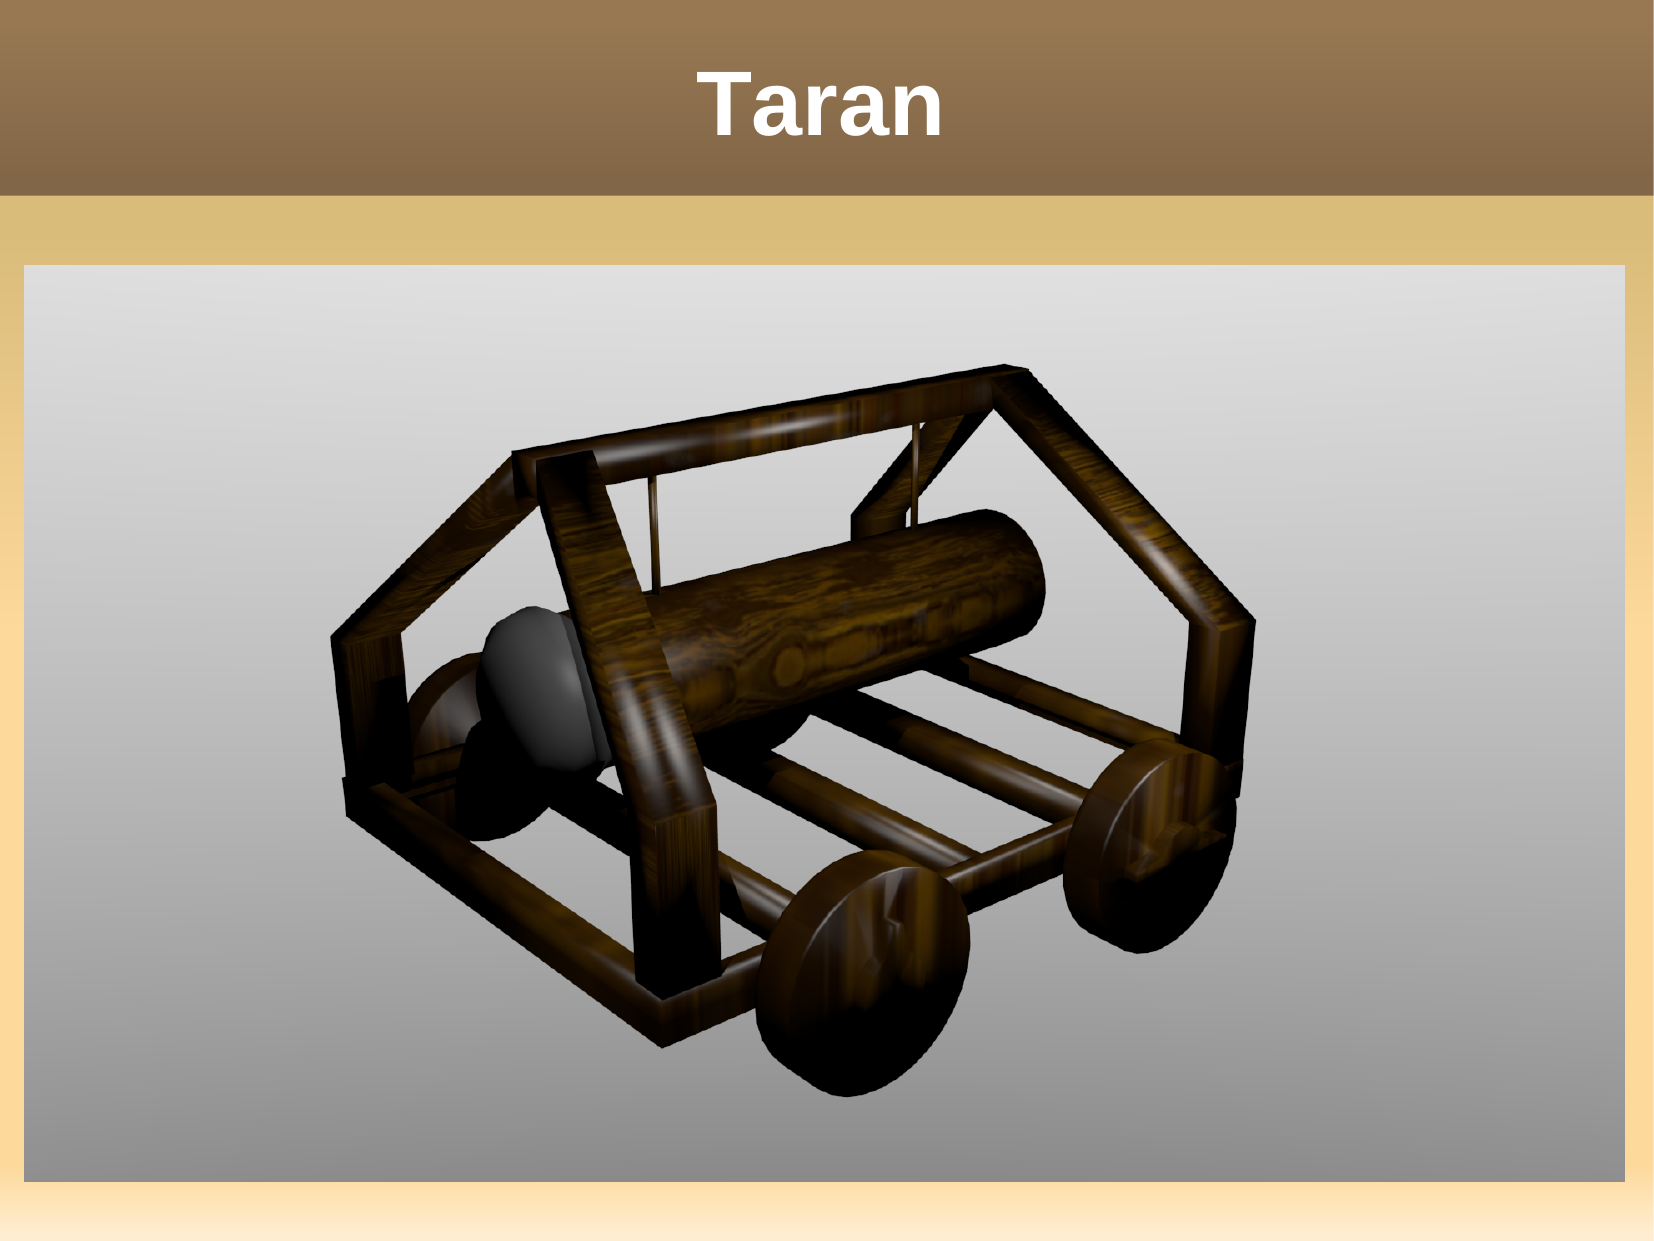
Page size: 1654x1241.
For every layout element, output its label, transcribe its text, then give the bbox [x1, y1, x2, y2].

title Taran [76, 7, 1565, 200]
picture [0, 0, 1654, 1241]
